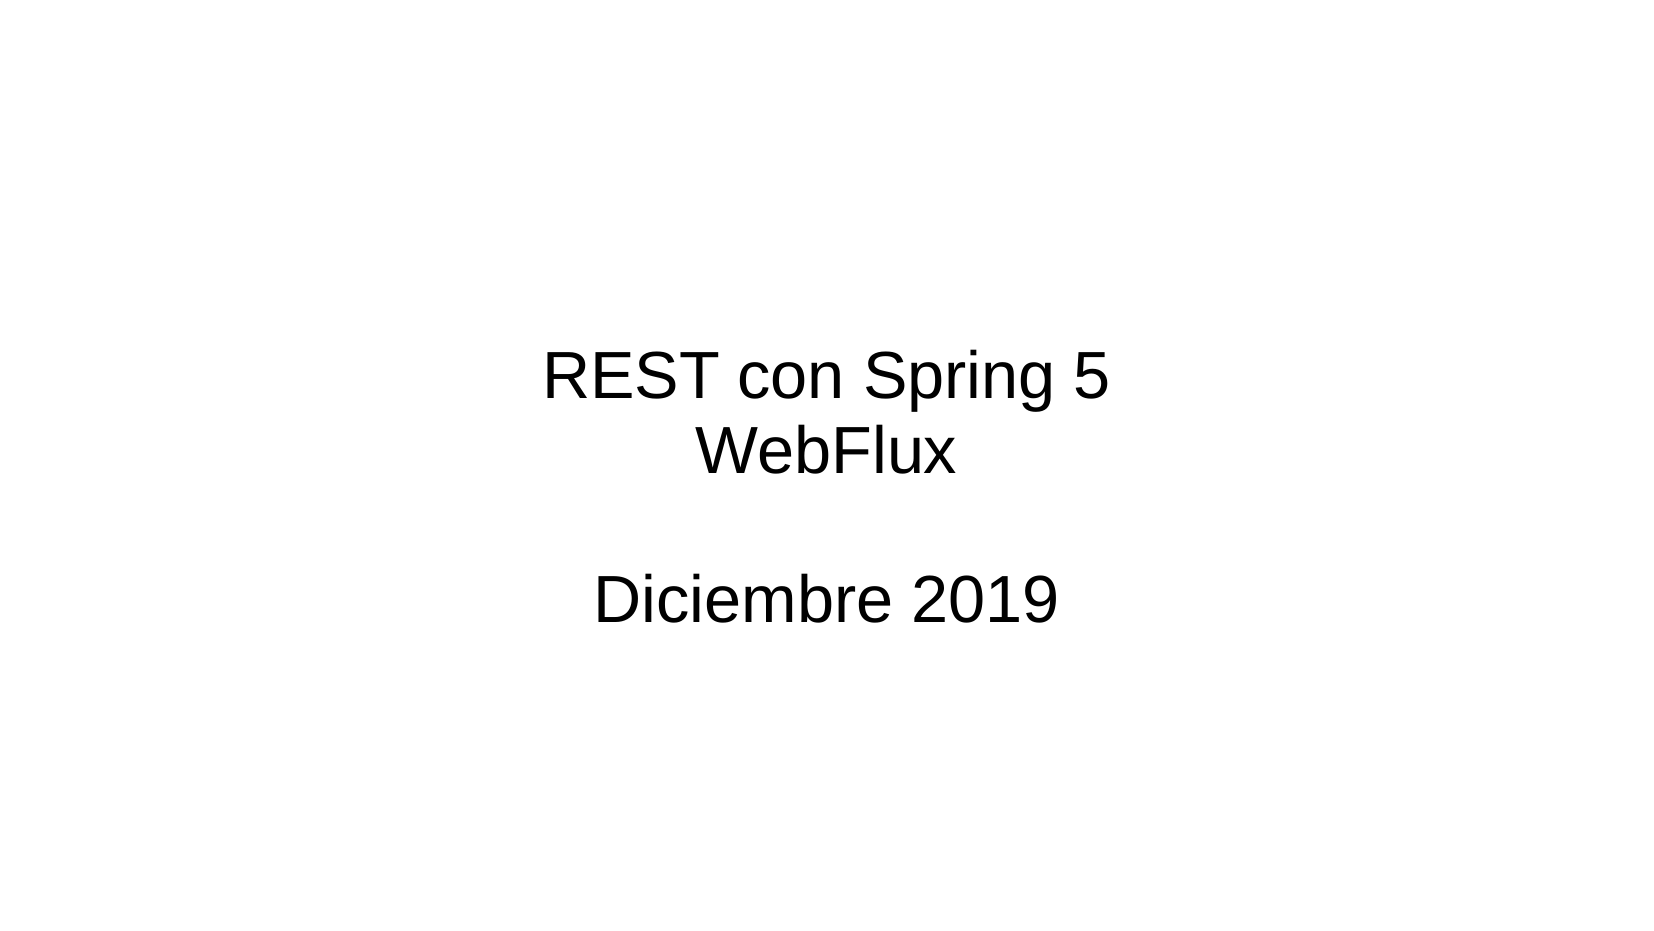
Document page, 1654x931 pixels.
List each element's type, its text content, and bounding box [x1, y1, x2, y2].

subtitle REST con Spring 5 WebFlux Diciembre 2019 [82, 217, 1571, 758]
